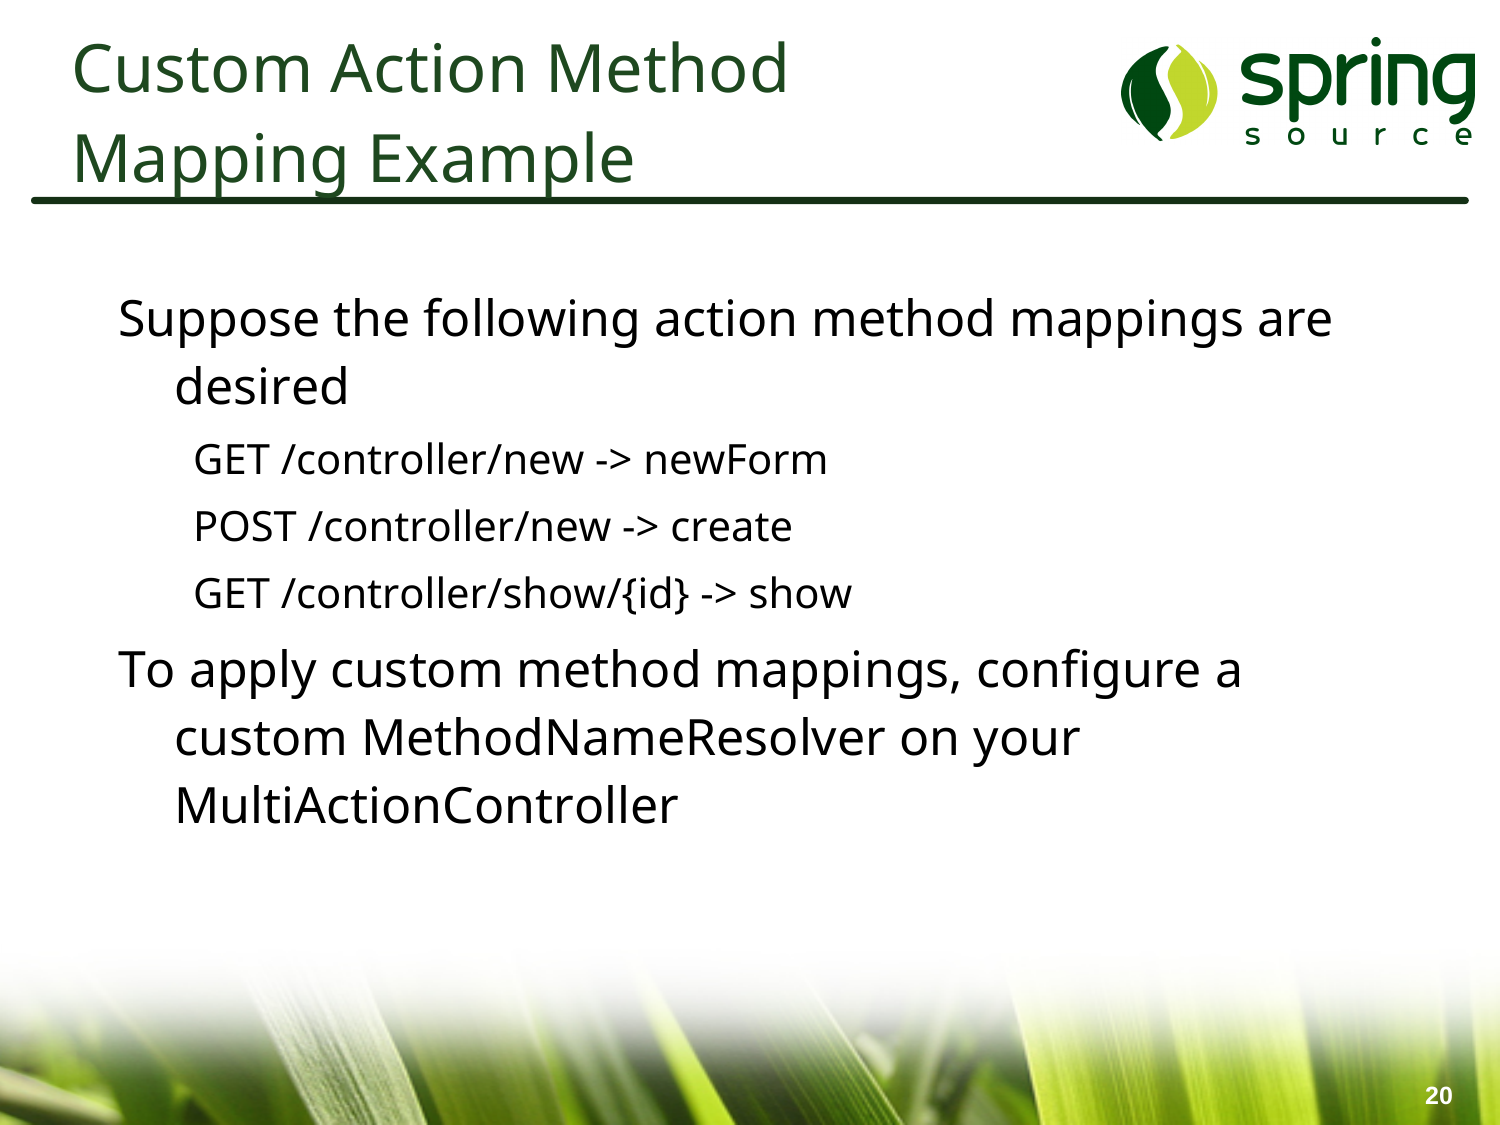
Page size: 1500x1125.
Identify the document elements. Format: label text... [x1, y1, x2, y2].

title Custom Action Method Mapping Example [56, 13, 1089, 191]
picture [0, 944, 1500, 1125]
list Suppose the following action method mappings are desired GET /controller/new -> newForm POST /controller/new -> create GET /controller/show/{id} -> show To apply custom method mappings, configure a custom MethodNameResolver on your MultiActionController [103, 275, 1394, 938]
picture [1121, 37, 1475, 145]
